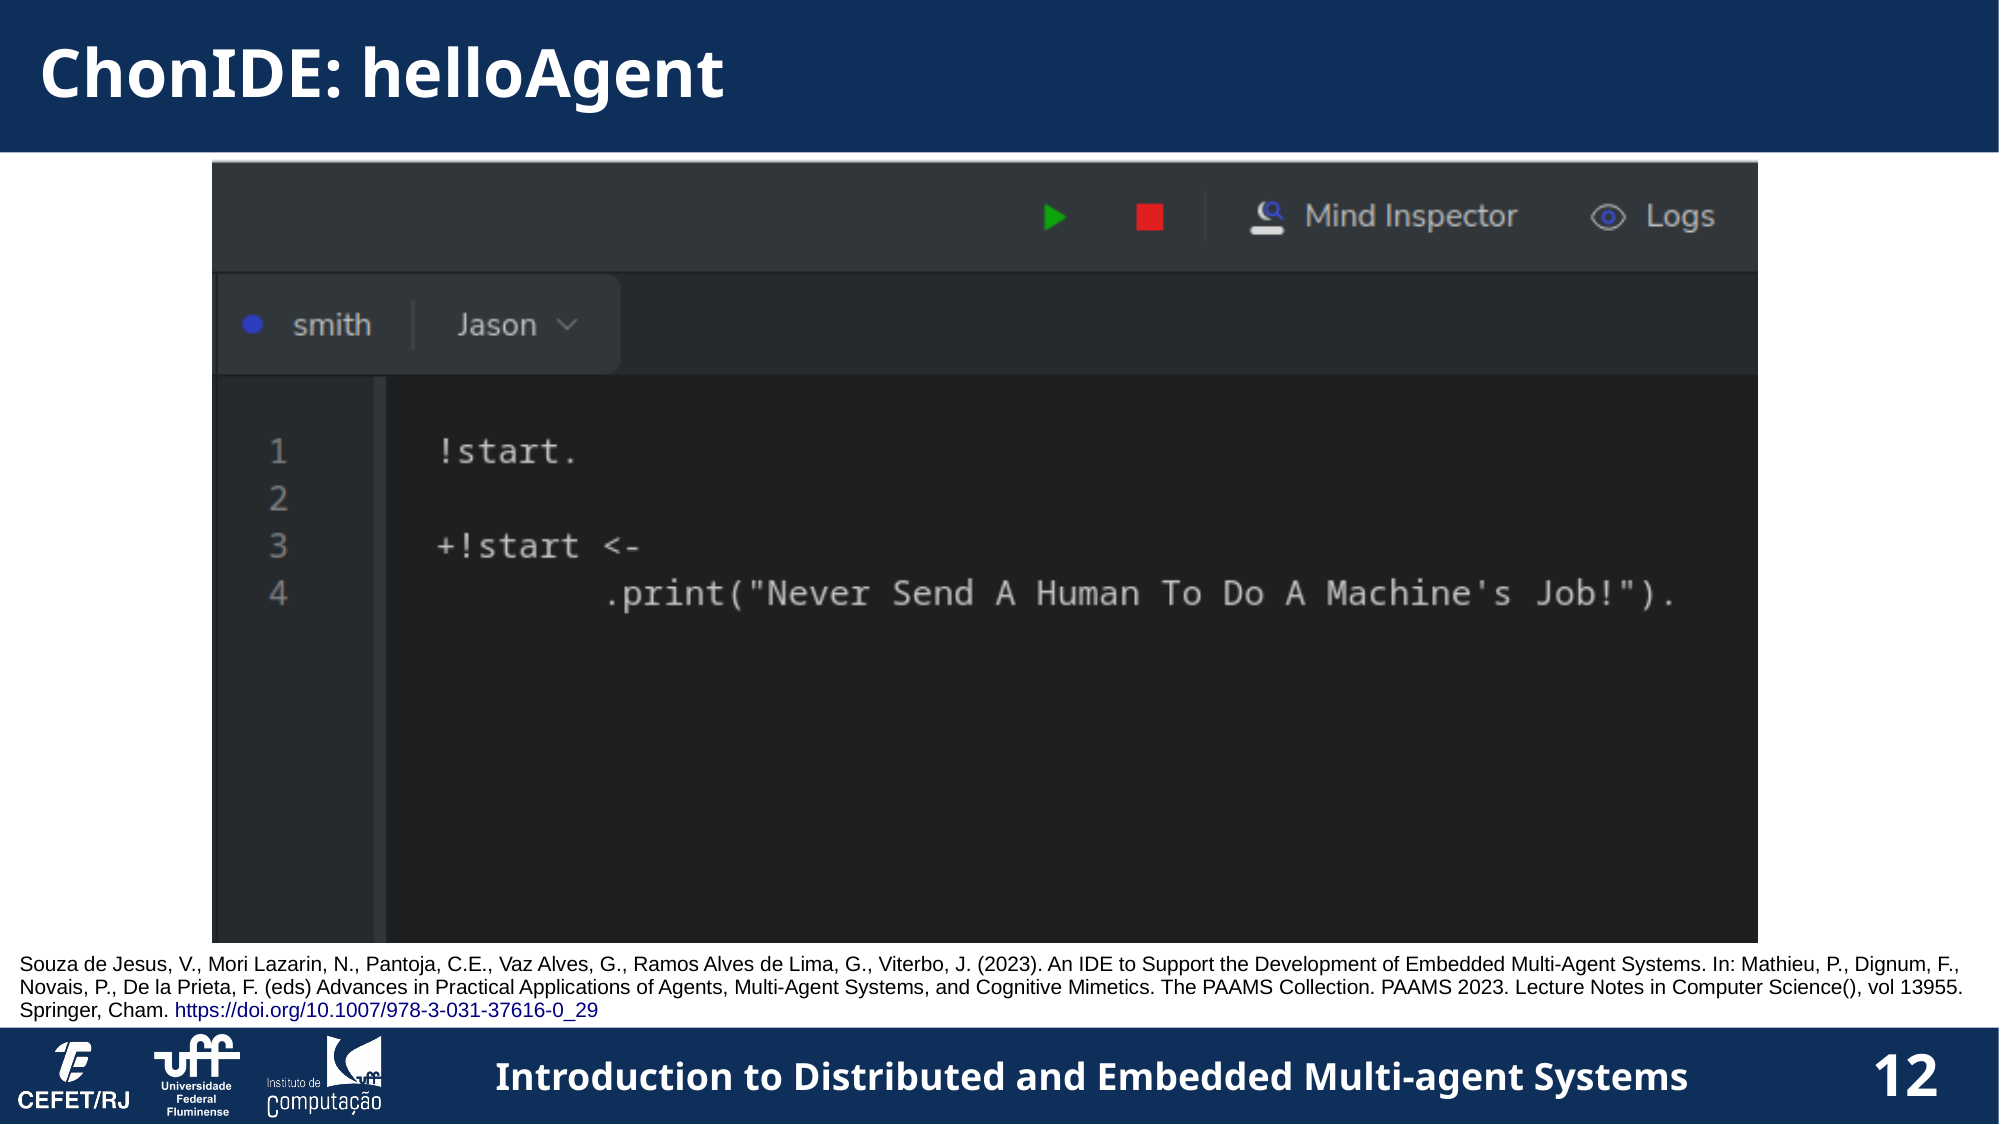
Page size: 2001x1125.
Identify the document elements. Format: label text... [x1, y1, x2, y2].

text_box ChonIDE: helloAgent [25, 23, 1998, 116]
picture [212, 159, 1758, 943]
picture [153, 1033, 241, 1121]
picture [18, 1030, 129, 1125]
text_box Souza de Jesus, V., Mori Lazarin, N., Pantoja, C.E., Vaz Alves, G., Ramos Alves de Lima, G., Viterbo, J. (2023). An IDE to Support the Development of Embedded Multi-Agent Systems. In: Mathieu, P., Dignum, F., Novais, P., De la Prieta, F. (eds) Advances in Practical Applications of Agents, Multi-Agent Systems, and Cognitive Mimetics. The PAAMS Collection. PAAMS 2023. Lecture Notes in Computer Science(), vol 13955. Springer, Cham. https://doi.org/10.1007/978-3-031-37616-0_29 [4, 944, 1979, 1030]
picture [265, 1033, 383, 1118]
